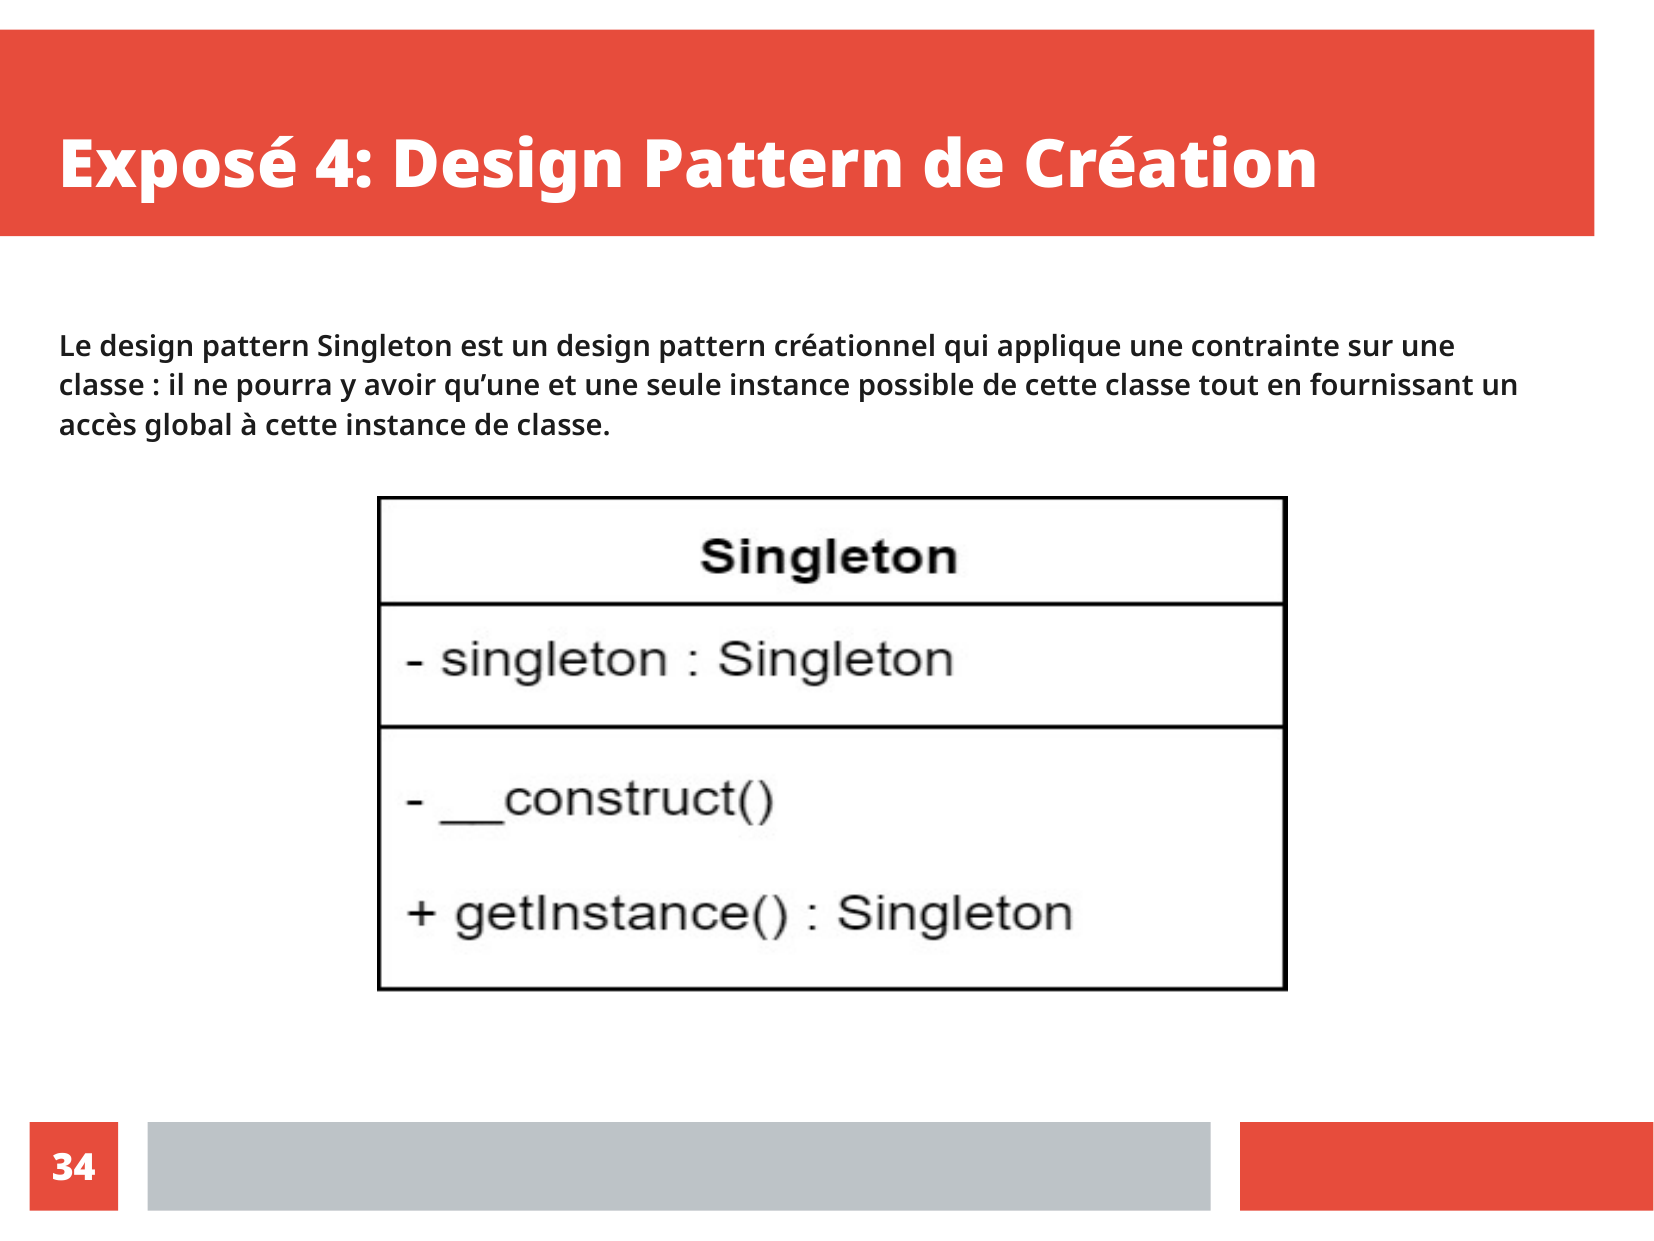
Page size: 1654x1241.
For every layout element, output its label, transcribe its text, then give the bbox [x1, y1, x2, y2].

list Le design pattern Singleton est un design pattern créationnel qui applique une contrainte sur une classe : il ne pourra y avoir qu’une et une seule instance possible de cette classe tout en fournissant un accès global à cette instance de classe. [59, 324, 1565, 1093]
title Exposé 4: Design Pattern de Création [59, 59, 1595, 207]
picture [377, 496, 1288, 1004]
